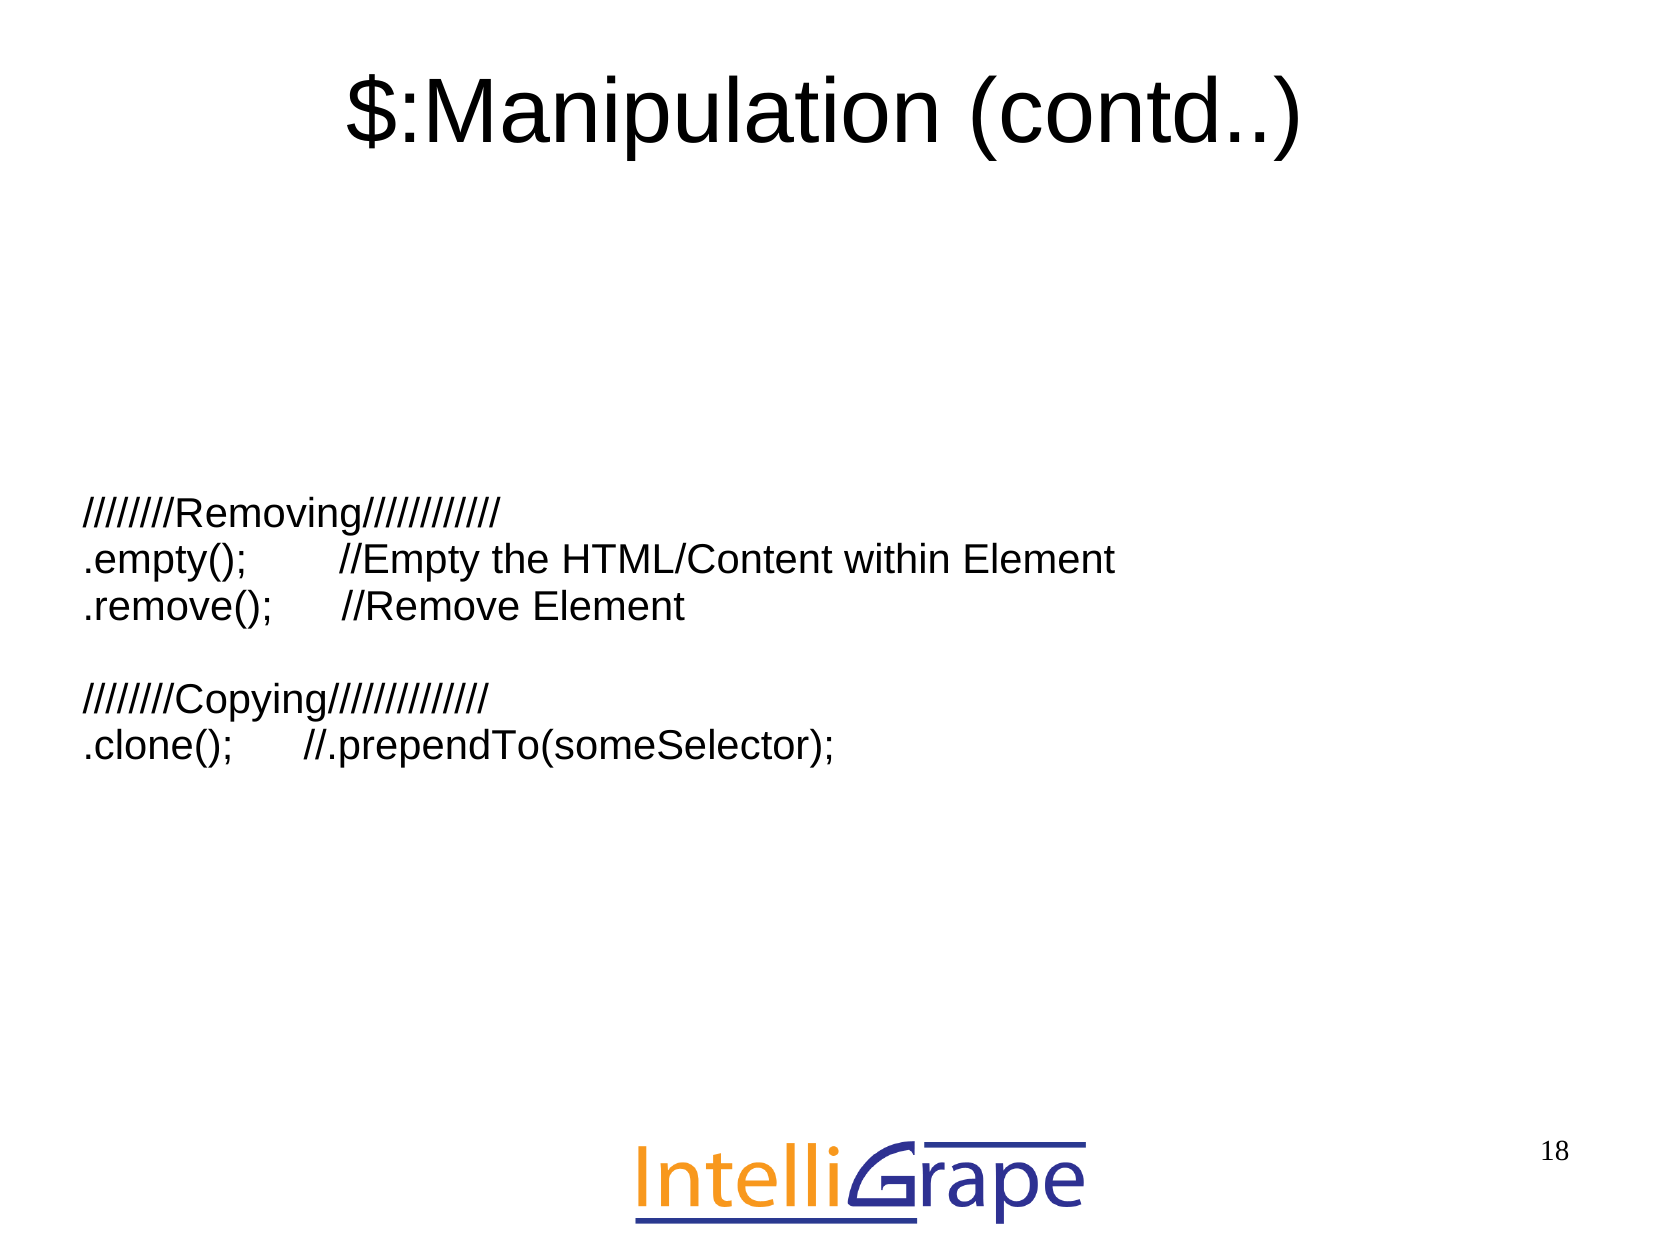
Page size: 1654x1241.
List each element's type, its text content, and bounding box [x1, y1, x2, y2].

picture [631, 1129, 1088, 1229]
subtitle ////////Removing//////////// .empty(); //Empty the HTML/Content within Element .remove(); //Remove Element ////////Copying////////////// .clone(); //.prependTo(someSelector); [82, 242, 1570, 1062]
title $:Manipulation (contd..) [82, 8, 1570, 215]
